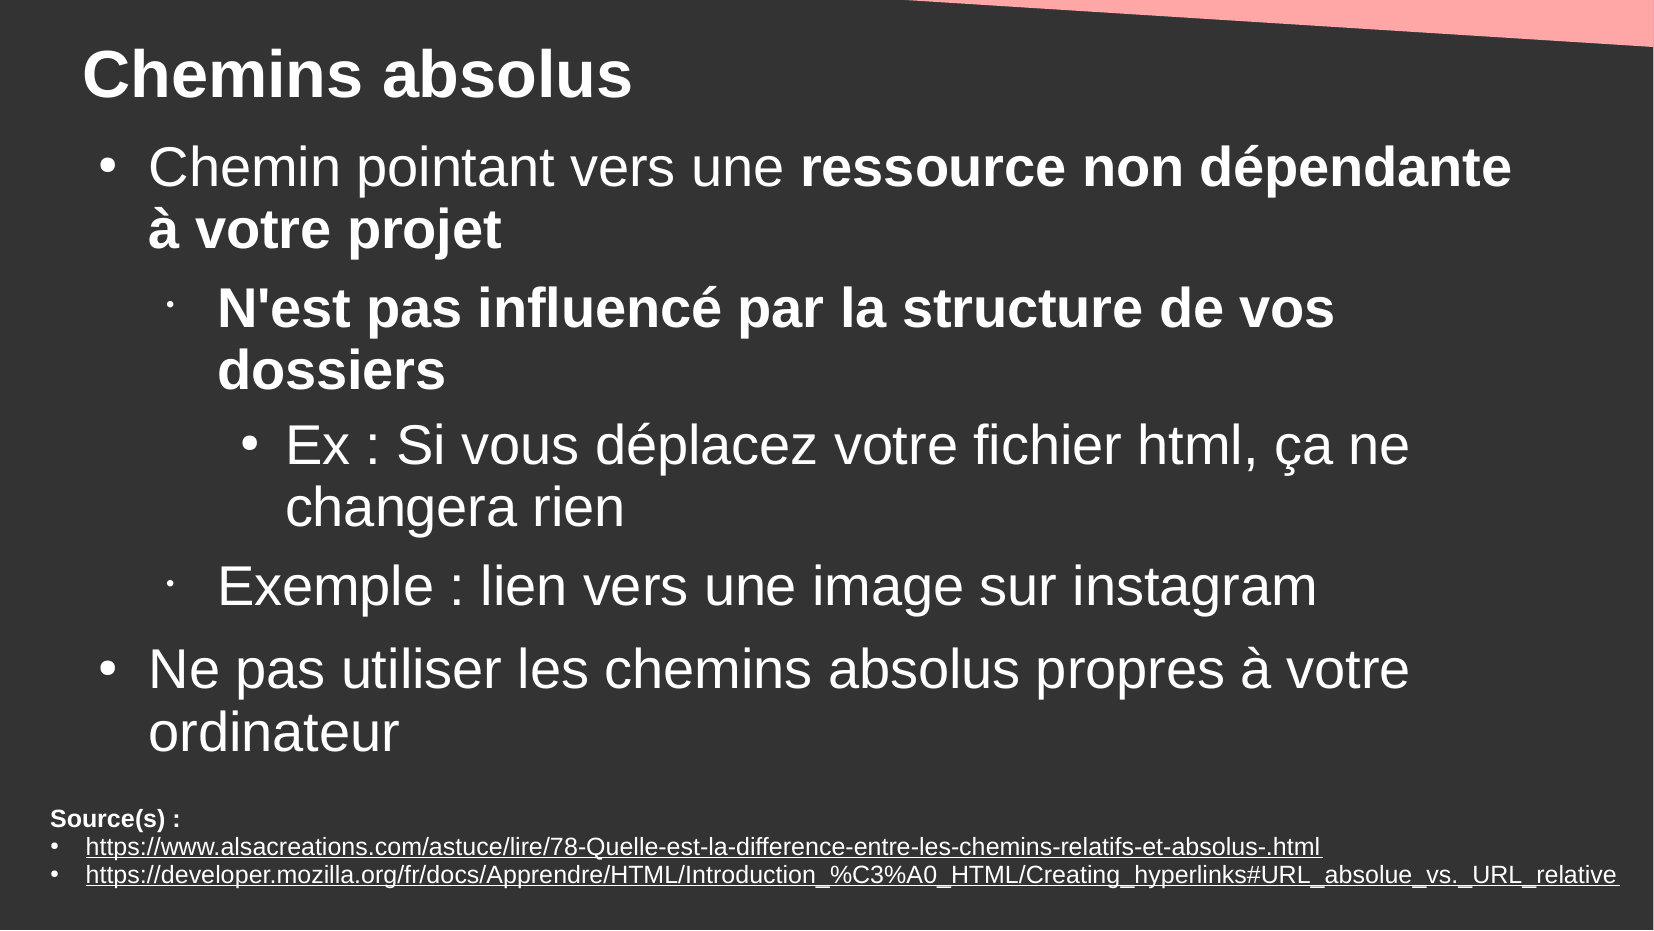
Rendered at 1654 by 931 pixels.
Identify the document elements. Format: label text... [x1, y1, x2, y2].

title Chemins absolus [82, 37, 1571, 122]
text_box Source(s) : https://www.alsacreations.com/astuce/lire/78-Quelle-est-la-difference-entre-les-chemins-relatifs-et-absolus-.html https://developer.mozilla.org/fr/docs/Apprendre/HTML/Introduction_%C3%A0_HTML/Creating_hyperlinks#URL_absolue_vs._URL_relative [35, 797, 1654, 931]
list Chemin pointant vers une ressource non dépendante à votre projet N'est pas influencé par la structure de vos dossiers Ex : Si vous déplacez votre fichier html, ça ne changera rien Exemple : lien vers une image sur instagram Ne pas utiliser les chemins absolus propres à votre ordinateur [80, 135, 1546, 768]
text_box [905, 0, 1654, 48]
